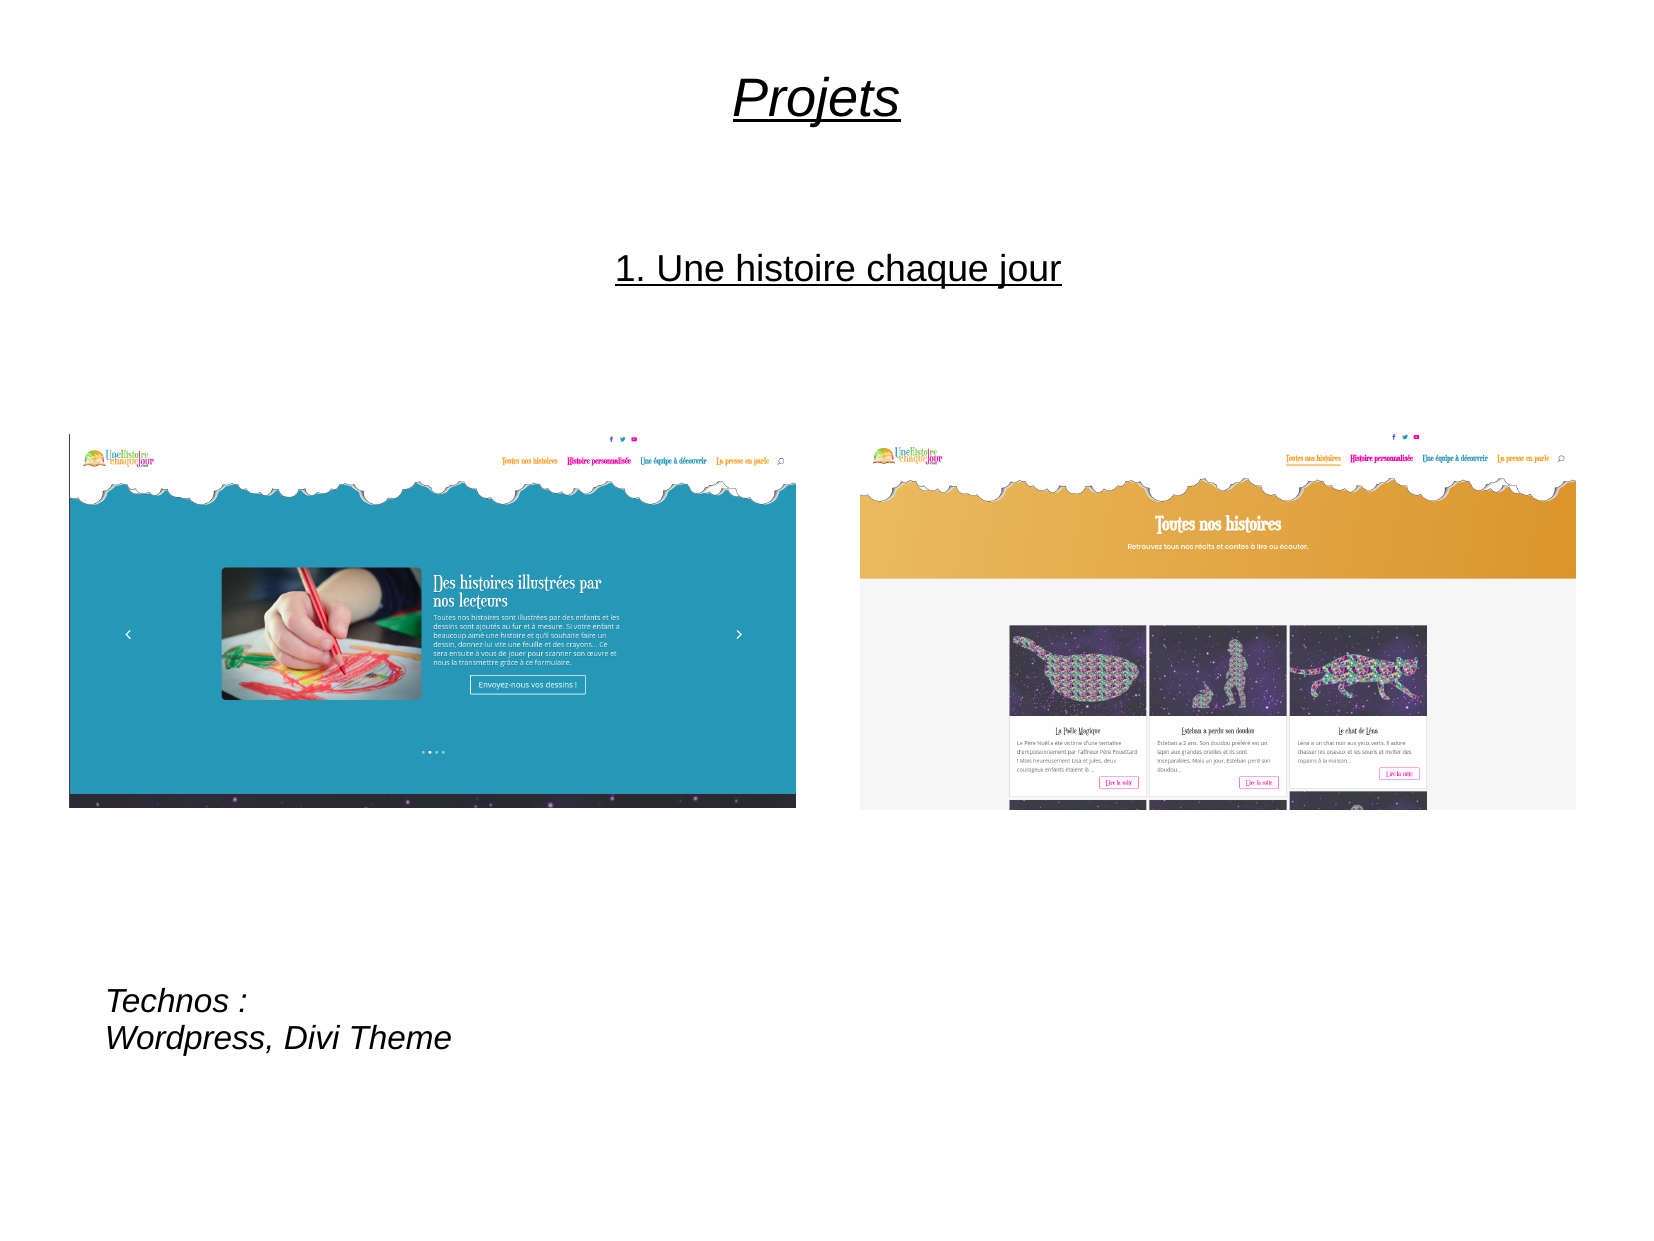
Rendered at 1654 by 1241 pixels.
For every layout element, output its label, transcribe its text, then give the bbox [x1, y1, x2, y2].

picture [860, 433, 1576, 811]
text_box Projets [717, 60, 928, 196]
text_box Technos : Wordpress, Divi Theme [90, 975, 511, 1081]
picture [69, 434, 796, 808]
text_box 1. Une histoire chaque jour [600, 240, 1081, 339]
